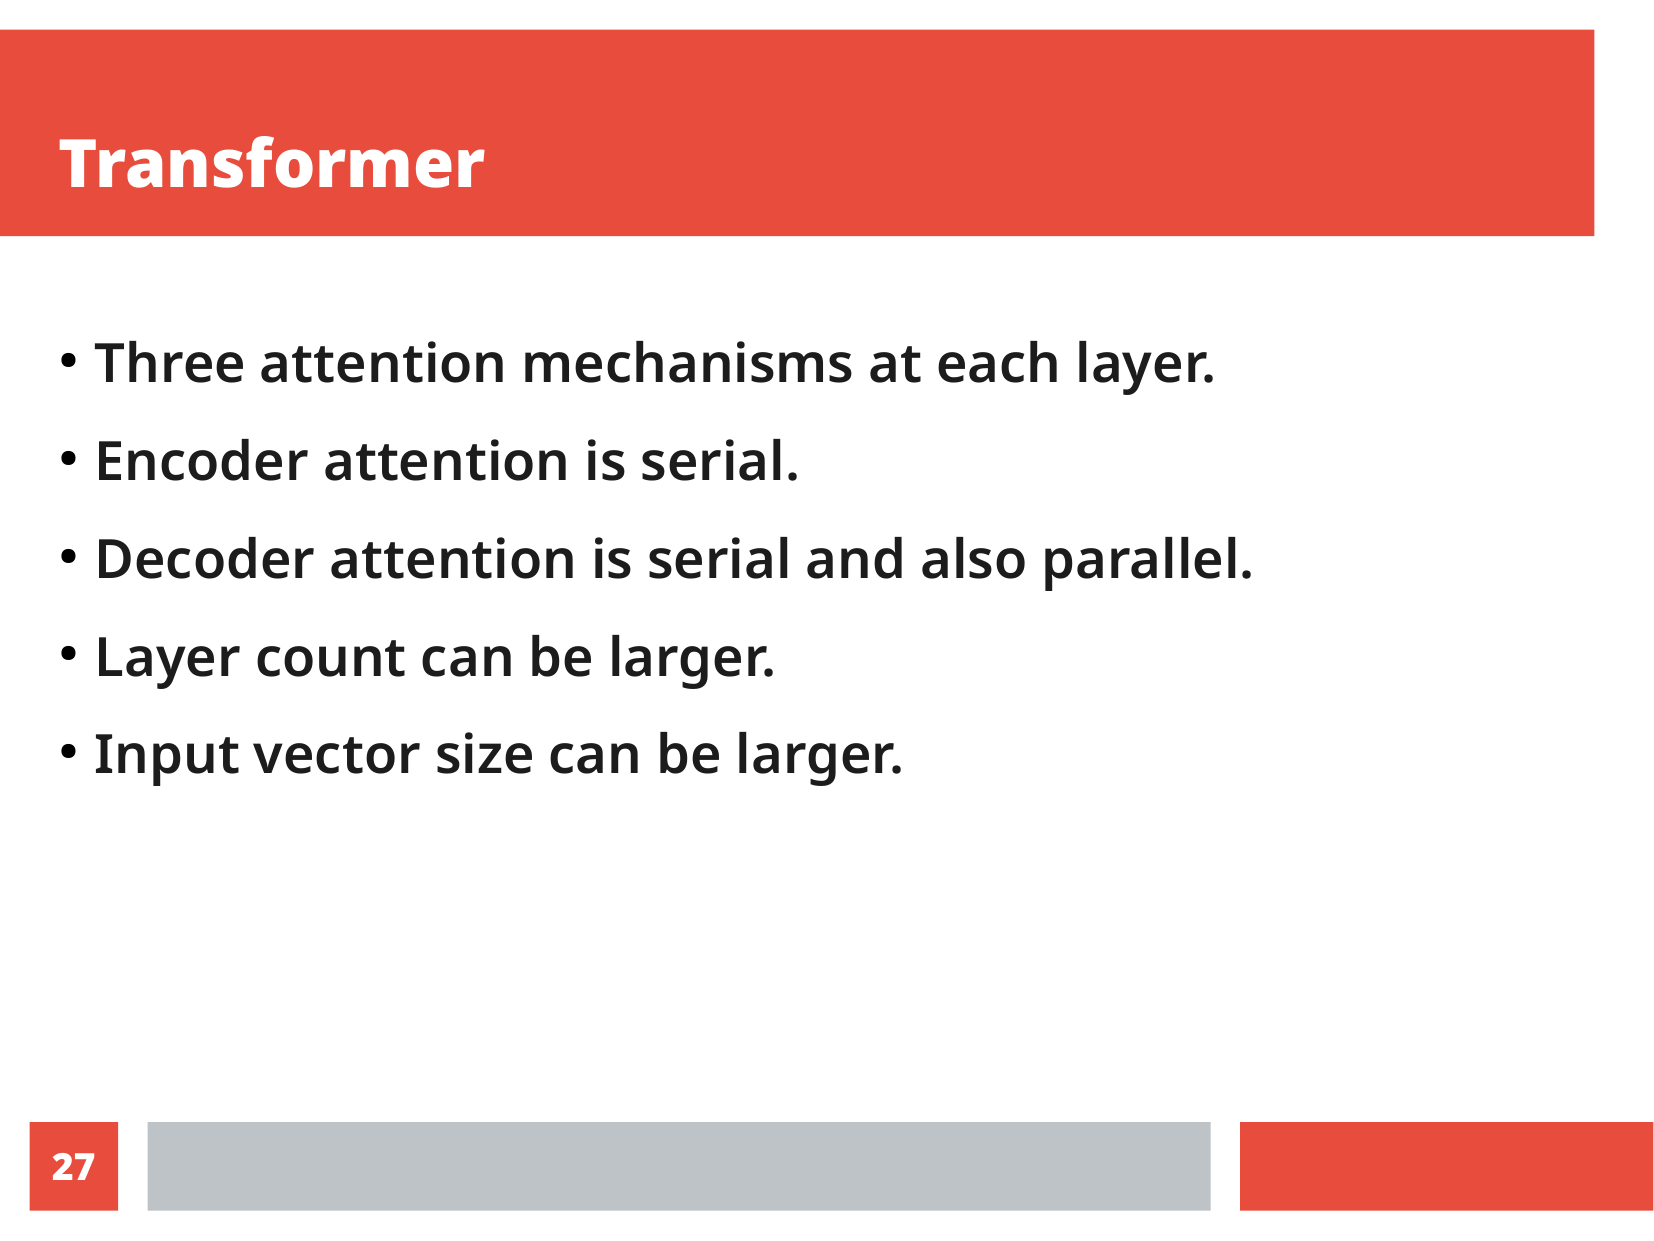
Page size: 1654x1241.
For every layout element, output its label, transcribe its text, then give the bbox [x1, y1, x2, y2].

list Three attention mechanisms at each layer. Encoder attention is serial. Decoder attention is serial and also parallel. Layer count can be larger. Input vector size can be larger. [59, 324, 1565, 1093]
title Transformer [59, 59, 1595, 207]
